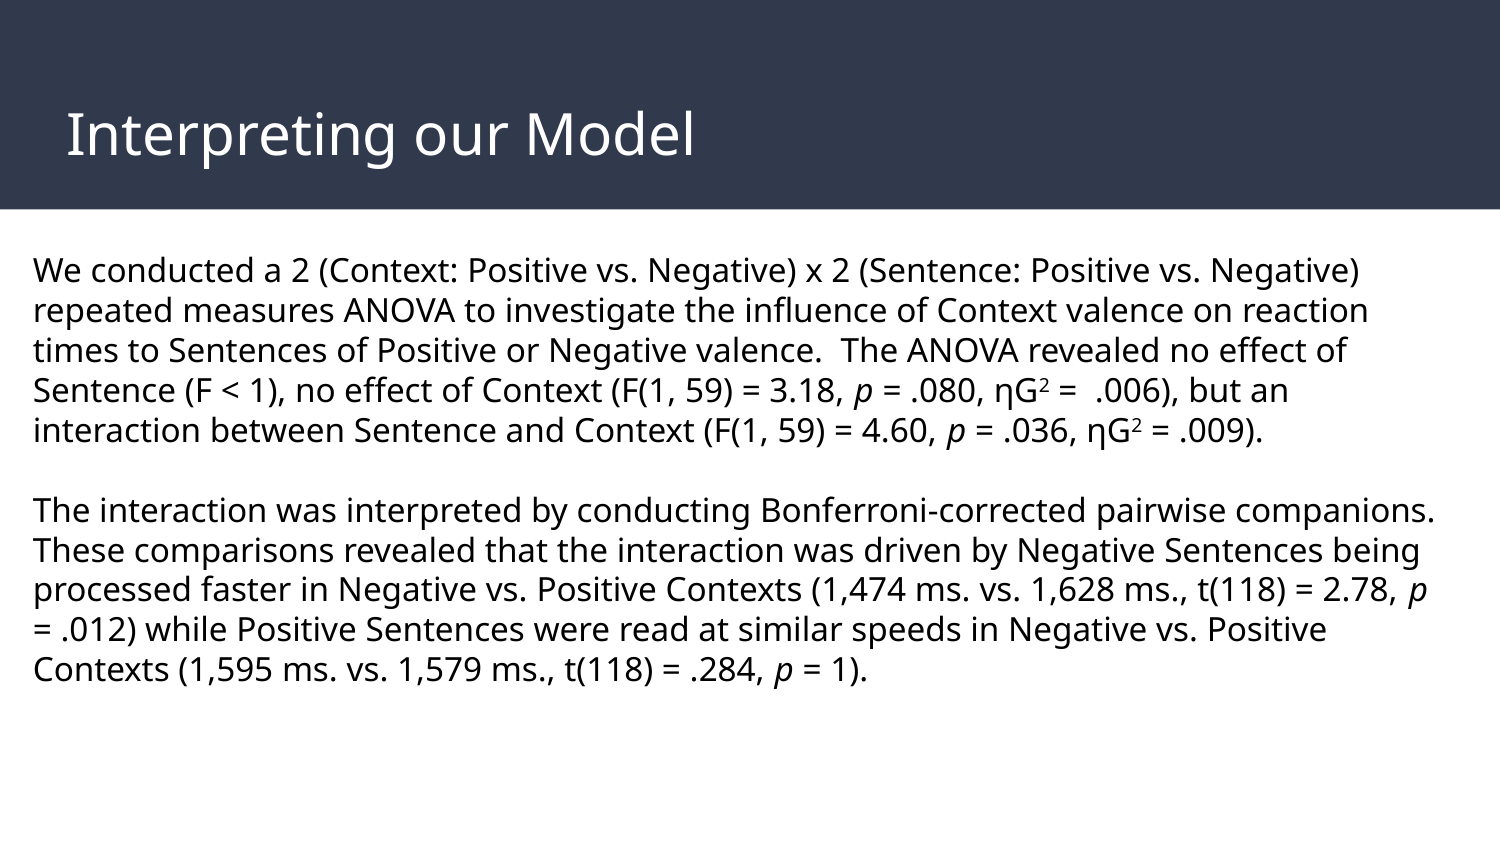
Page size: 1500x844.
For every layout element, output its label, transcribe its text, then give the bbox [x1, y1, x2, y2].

text_box We conducted a 2 (Context: Positive vs. Negative) x 2 (Sentence: Positive vs. Negative) repeated measures ANOVA to investigate the influence of Context valence on reaction times to Sentences of Positive or Negative valence. The ANOVA revealed no effect of Sentence (F < 1), no effect of Context (F(1, 59) = 3.18, p = .080, ηG2 = .006), but an interaction between Sentence and Context (F(1, 59) = 4.60, p = .036, ηG2 = .009). The interaction was interpreted by conducting Bonferroni-corrected pairwise companions. These comparisons revealed that the interaction was driven by Negative Sentences being processed faster in Negative vs. Positive Contexts (1,474 ms. vs. 1,628 ms., t(118) = 2.78, p = .012) while Positive Sentences were read at similar speeds in Negative vs. Positive Contexts (1,595 ms. vs. 1,579 ms., t(118) = .284, p = 1). [17, 234, 1481, 828]
title Interpreting our Model [51, 82, 1449, 185]
